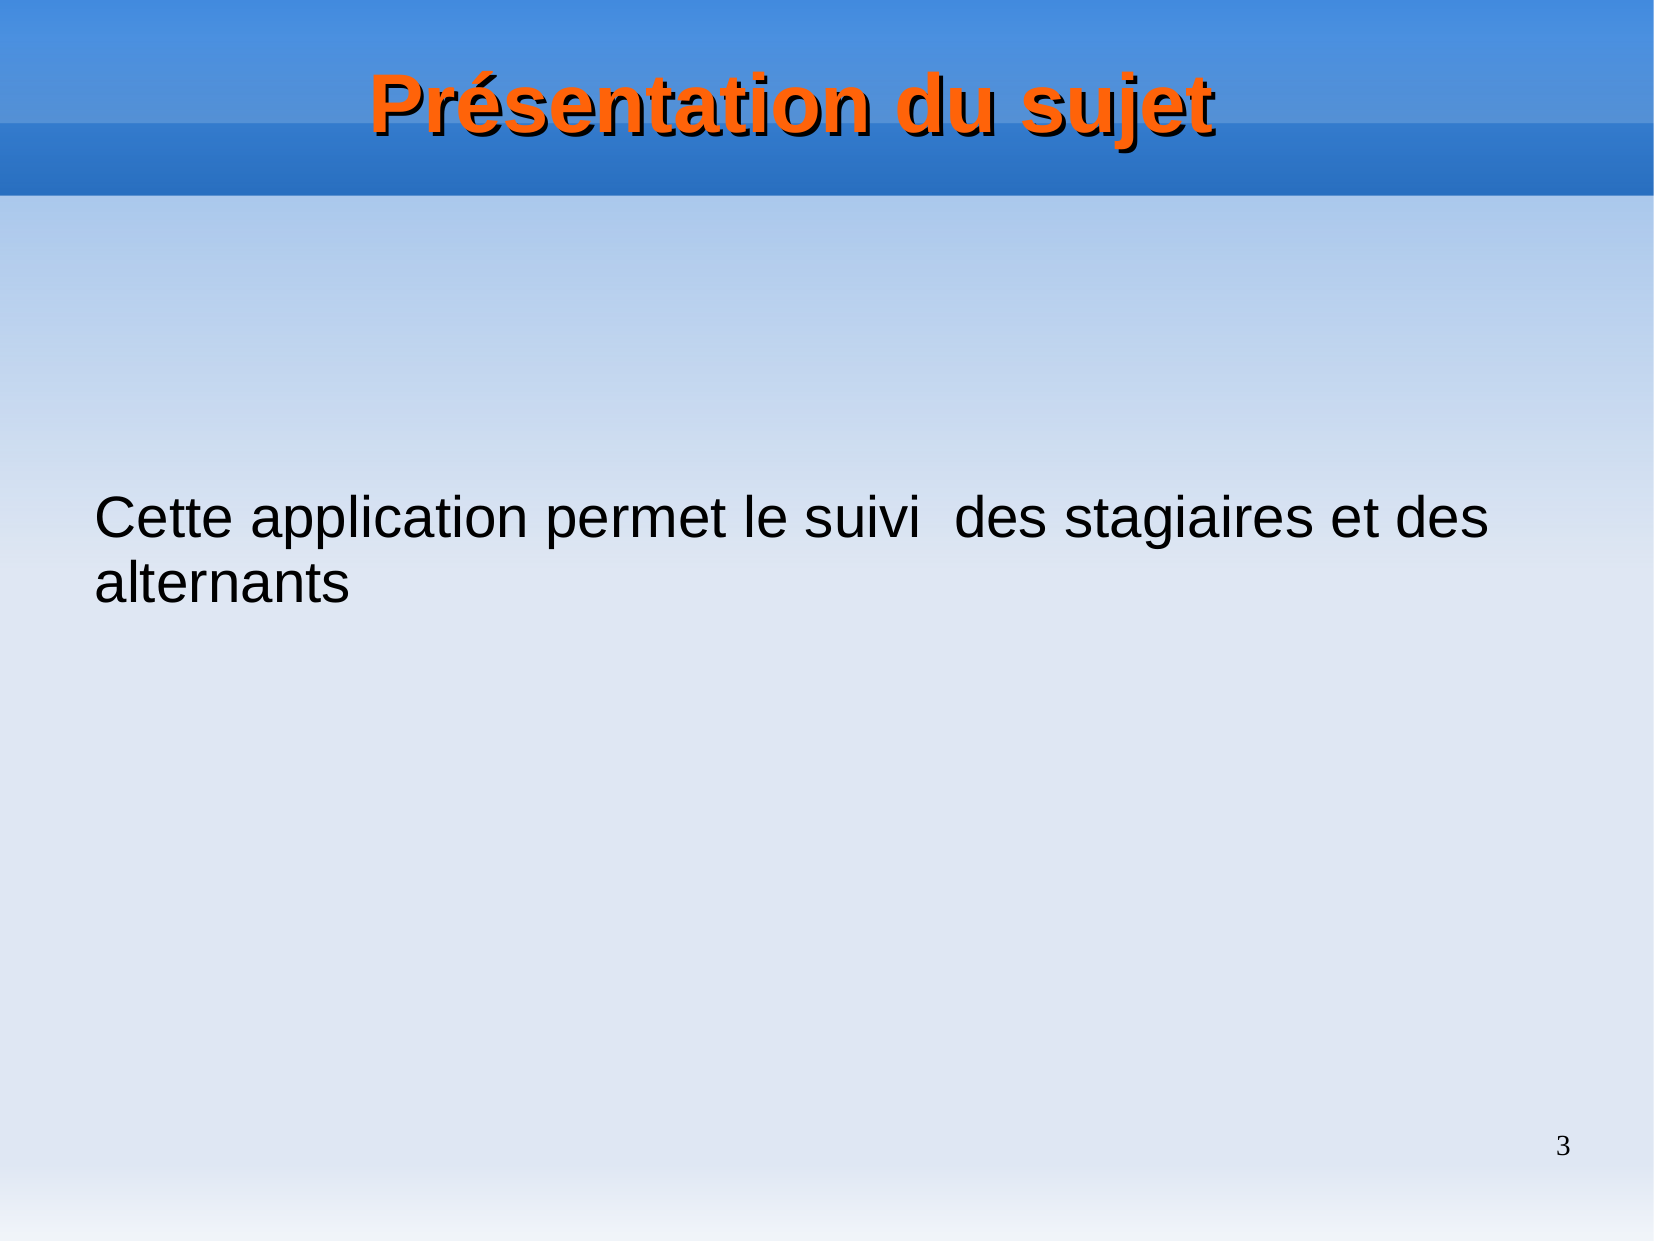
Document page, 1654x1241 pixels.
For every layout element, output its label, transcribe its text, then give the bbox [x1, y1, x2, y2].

list Cette application permet le suivi des stagiaires et des alternants [94, 484, 1548, 922]
title Présentation du sujet [224, 35, 1359, 172]
picture [0, 0, 1654, 1241]
